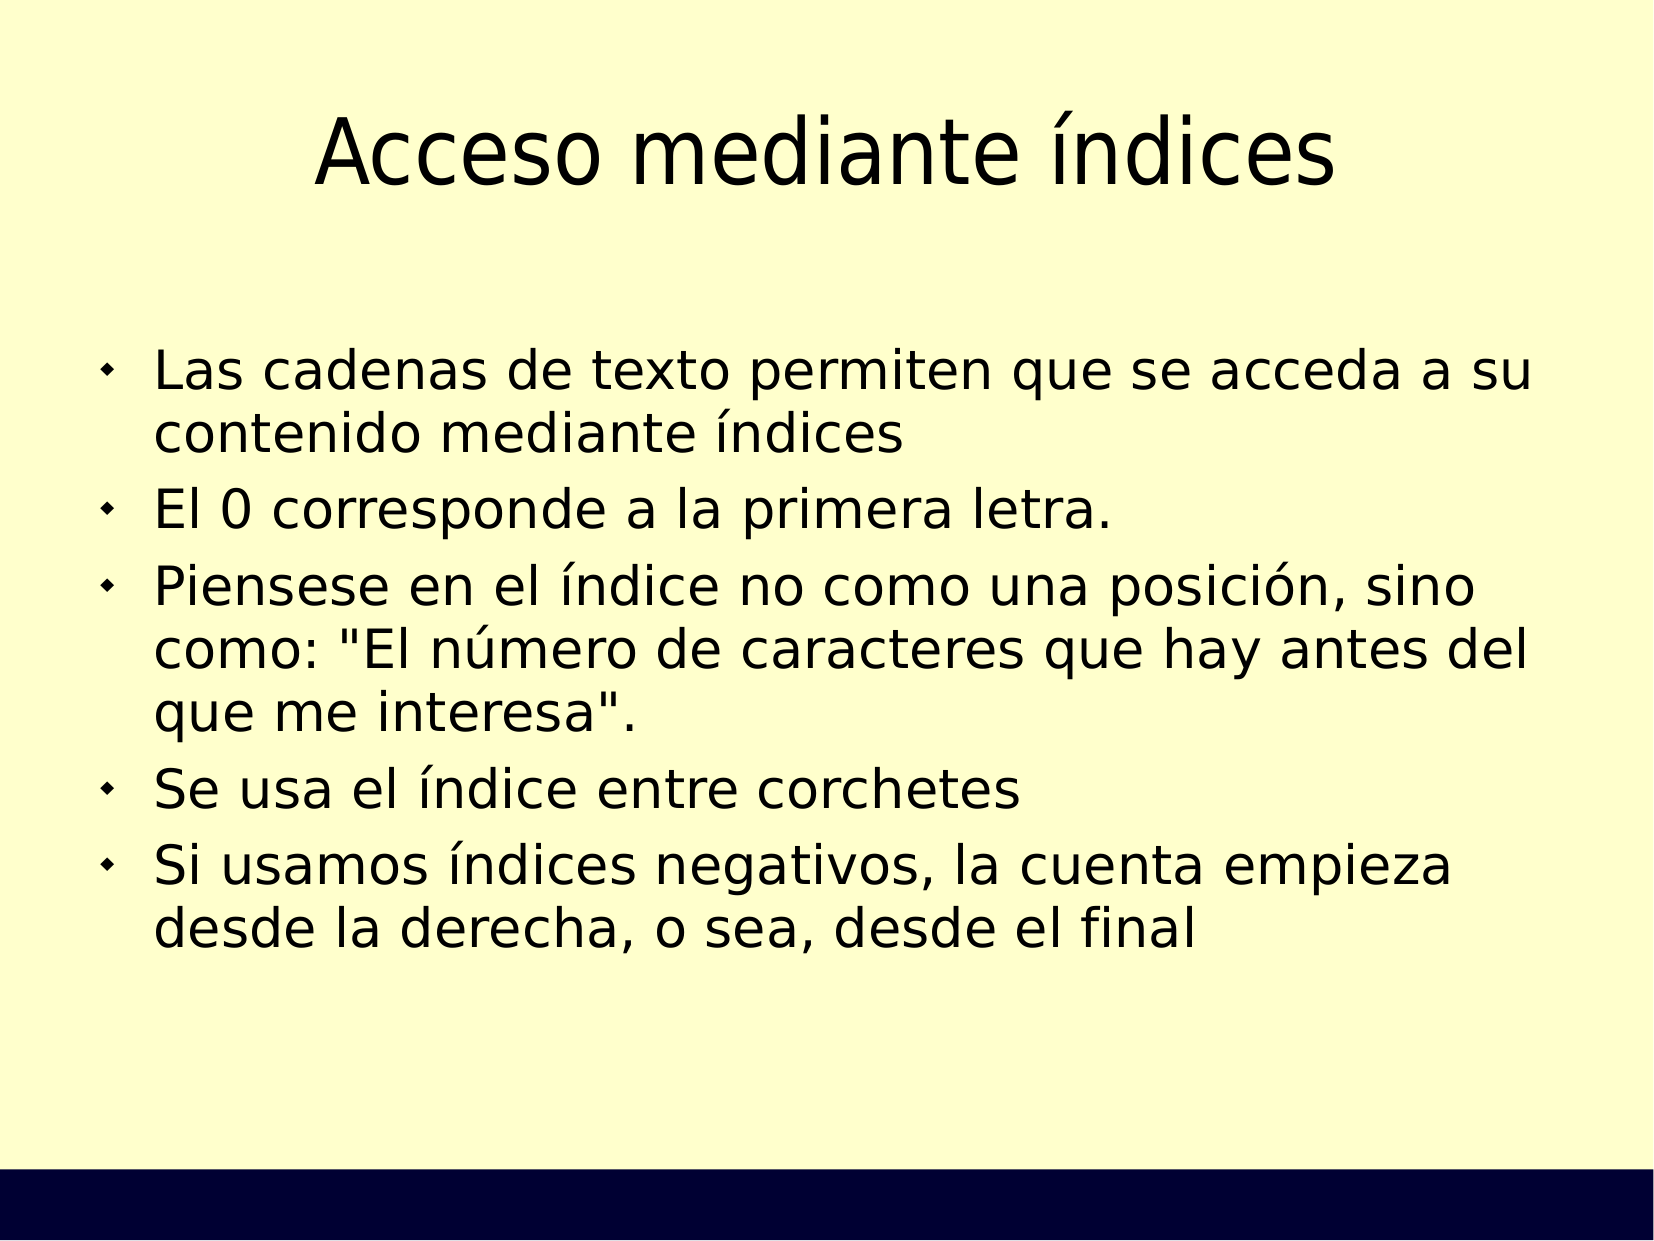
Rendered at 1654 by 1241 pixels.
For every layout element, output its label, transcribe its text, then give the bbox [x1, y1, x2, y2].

list Las cadenas de texto permiten que se acceda a su contenido mediante índices El 0 corresponde a la primera letra. Piensese en el índice no como una posición, sino como: "El número de caracteres que hay antes del que me interesa". Se usa el índice entre corchetes Si usamos índices negativos, la cuenta empieza desde la derecha, o sea, desde el final [82, 290, 1538, 1010]
title Acceso mediante índices [82, 49, 1571, 257]
